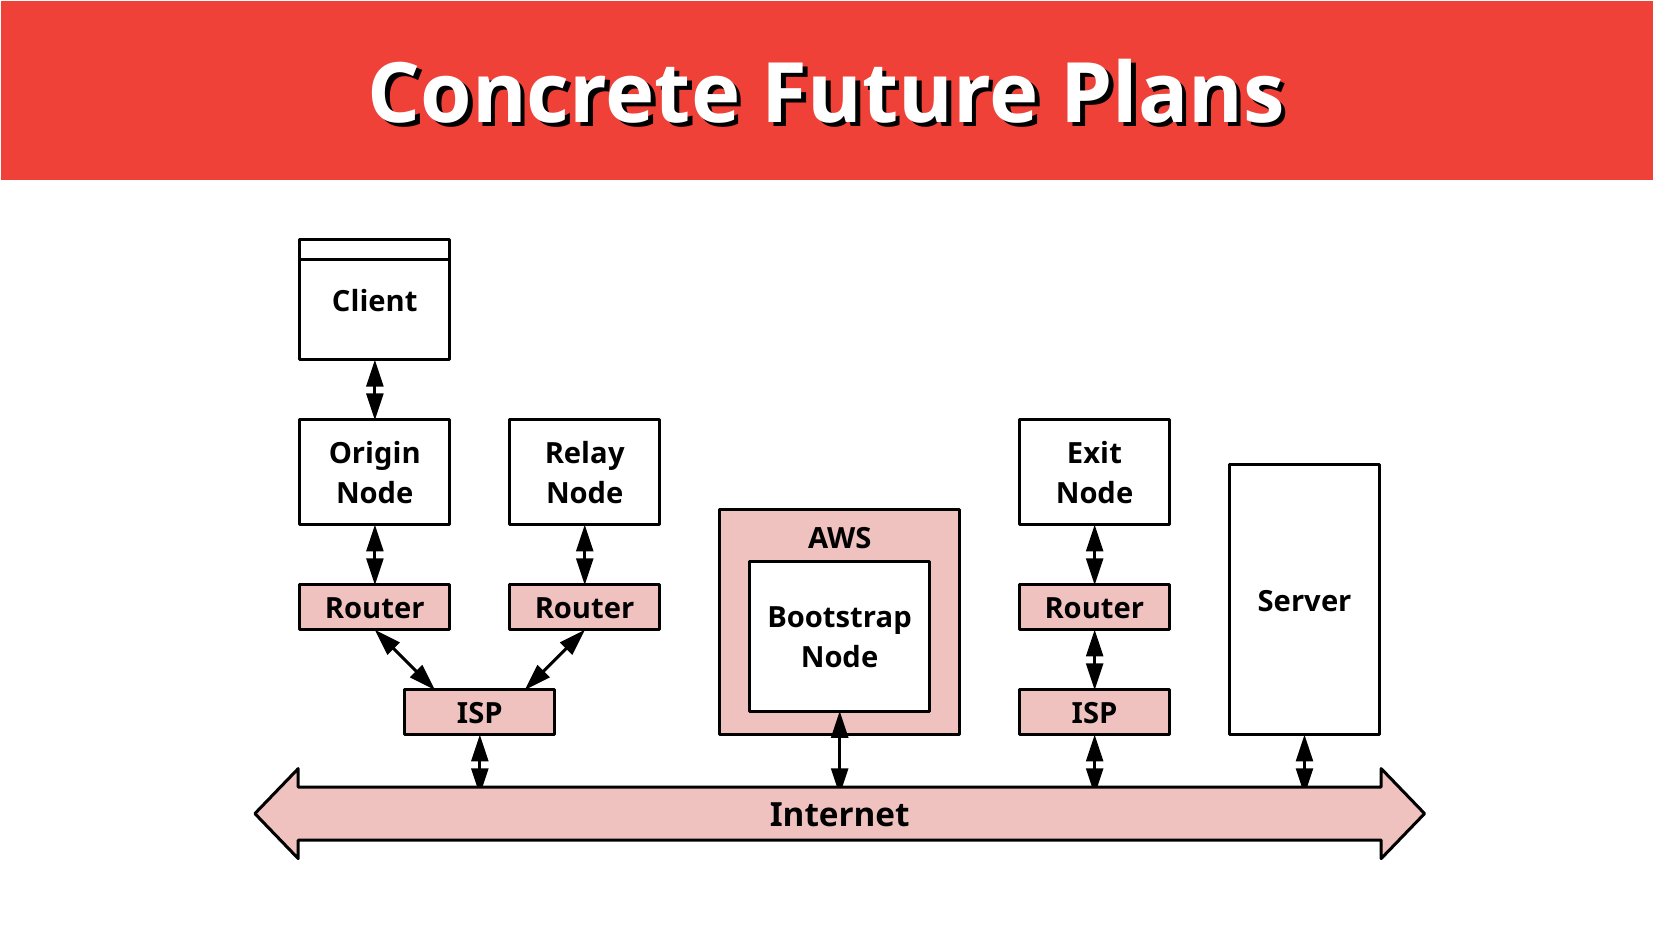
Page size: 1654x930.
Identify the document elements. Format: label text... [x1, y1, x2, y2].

text_box Client [299, 259, 450, 360]
text_box Origin Node [299, 419, 450, 525]
text_box ISP [404, 689, 555, 735]
text_box Client [299, 239, 450, 258]
text_box Server [1229, 464, 1380, 735]
text_box Exit Node [1019, 419, 1170, 525]
text_box Relay Node [509, 419, 660, 525]
text_box Internet [254, 768, 1425, 859]
text_box Router [509, 584, 660, 630]
text_box Router [1019, 584, 1170, 630]
text_box Router [299, 584, 450, 630]
text_box Concrete Future Plans [0, 0, 1653, 181]
text_box AWS [719, 509, 960, 735]
text_box Bootstrap Node [749, 561, 930, 712]
text_box ISP [1019, 689, 1170, 735]
